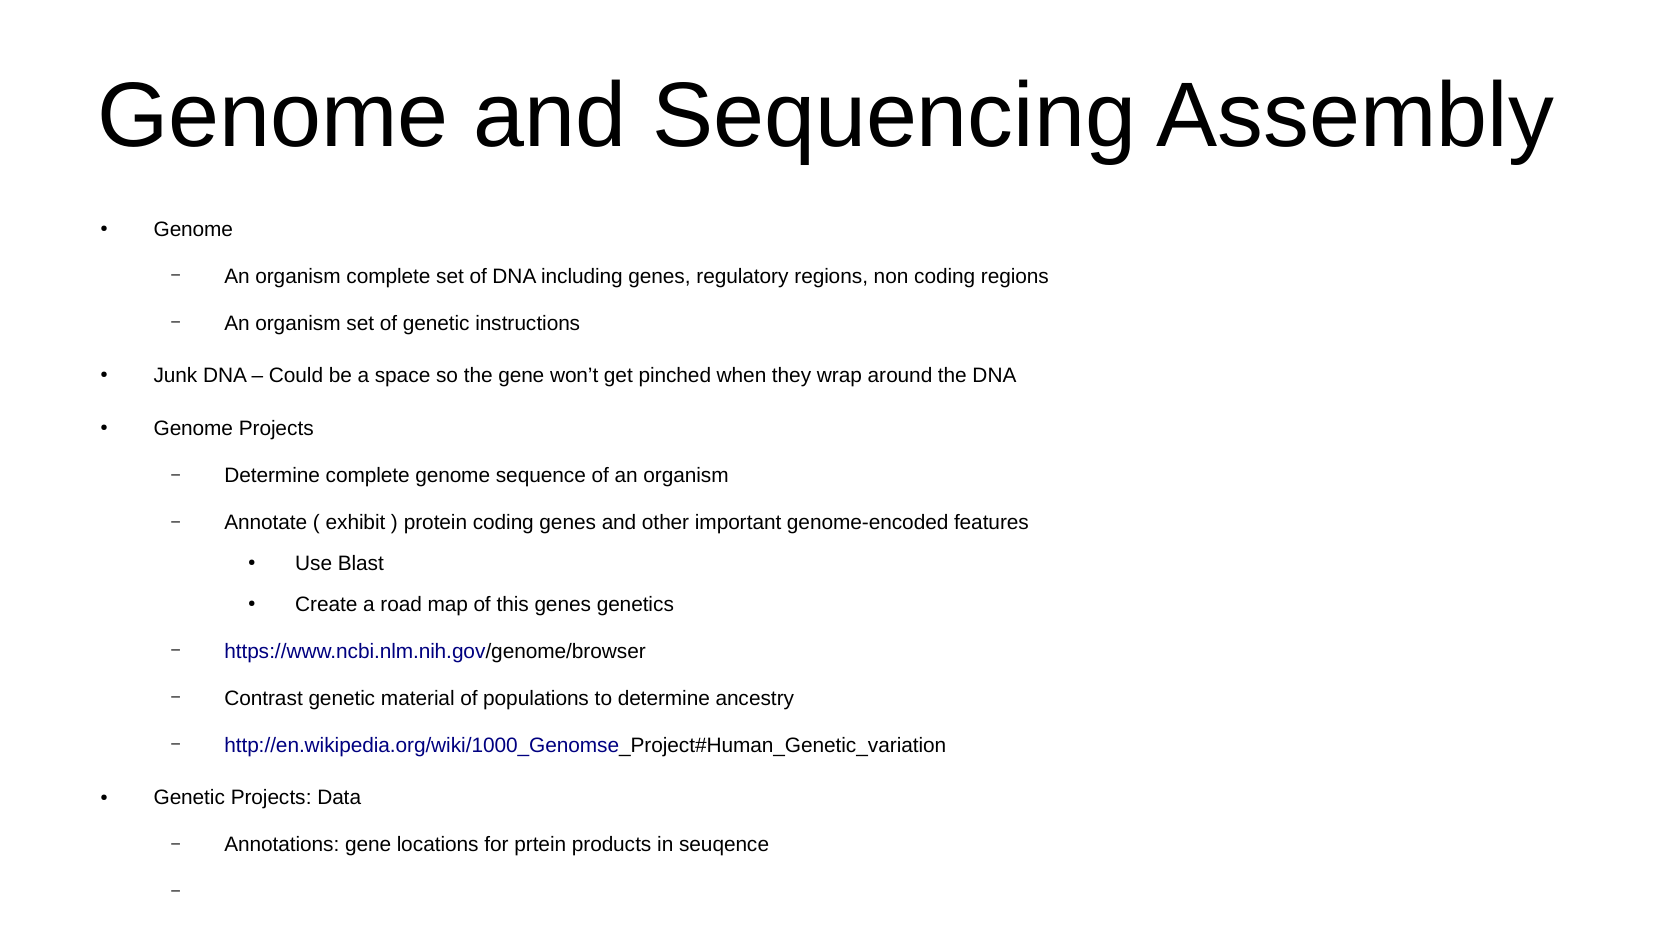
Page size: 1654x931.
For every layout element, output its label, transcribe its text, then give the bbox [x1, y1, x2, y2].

title Genome and Sequencing Assembly [82, 37, 1571, 193]
list Genome An organism complete set of DNA including genes, regulatory regions, non coding regions An organism set of genetic instructions Junk DNA – Could be a space so the gene won’t get pinched when they wrap around the DNA Genome Projects Determine complete genome sequence of an organism Annotate ( exhibit ) protein coding genes and other important genome-encoded features Use Blast Create a road map of this genes genetics https://www.ncbi.nlm.nih.gov/genome/browser Contrast genetic material of populations to determine ancestry http://en.wikipedia.org/wiki/1000_Genomse_Project#Human_Genetic_variation Genetic Projects: Data Annotations: gene locations for prtein products in seuqence [82, 217, 1636, 916]
